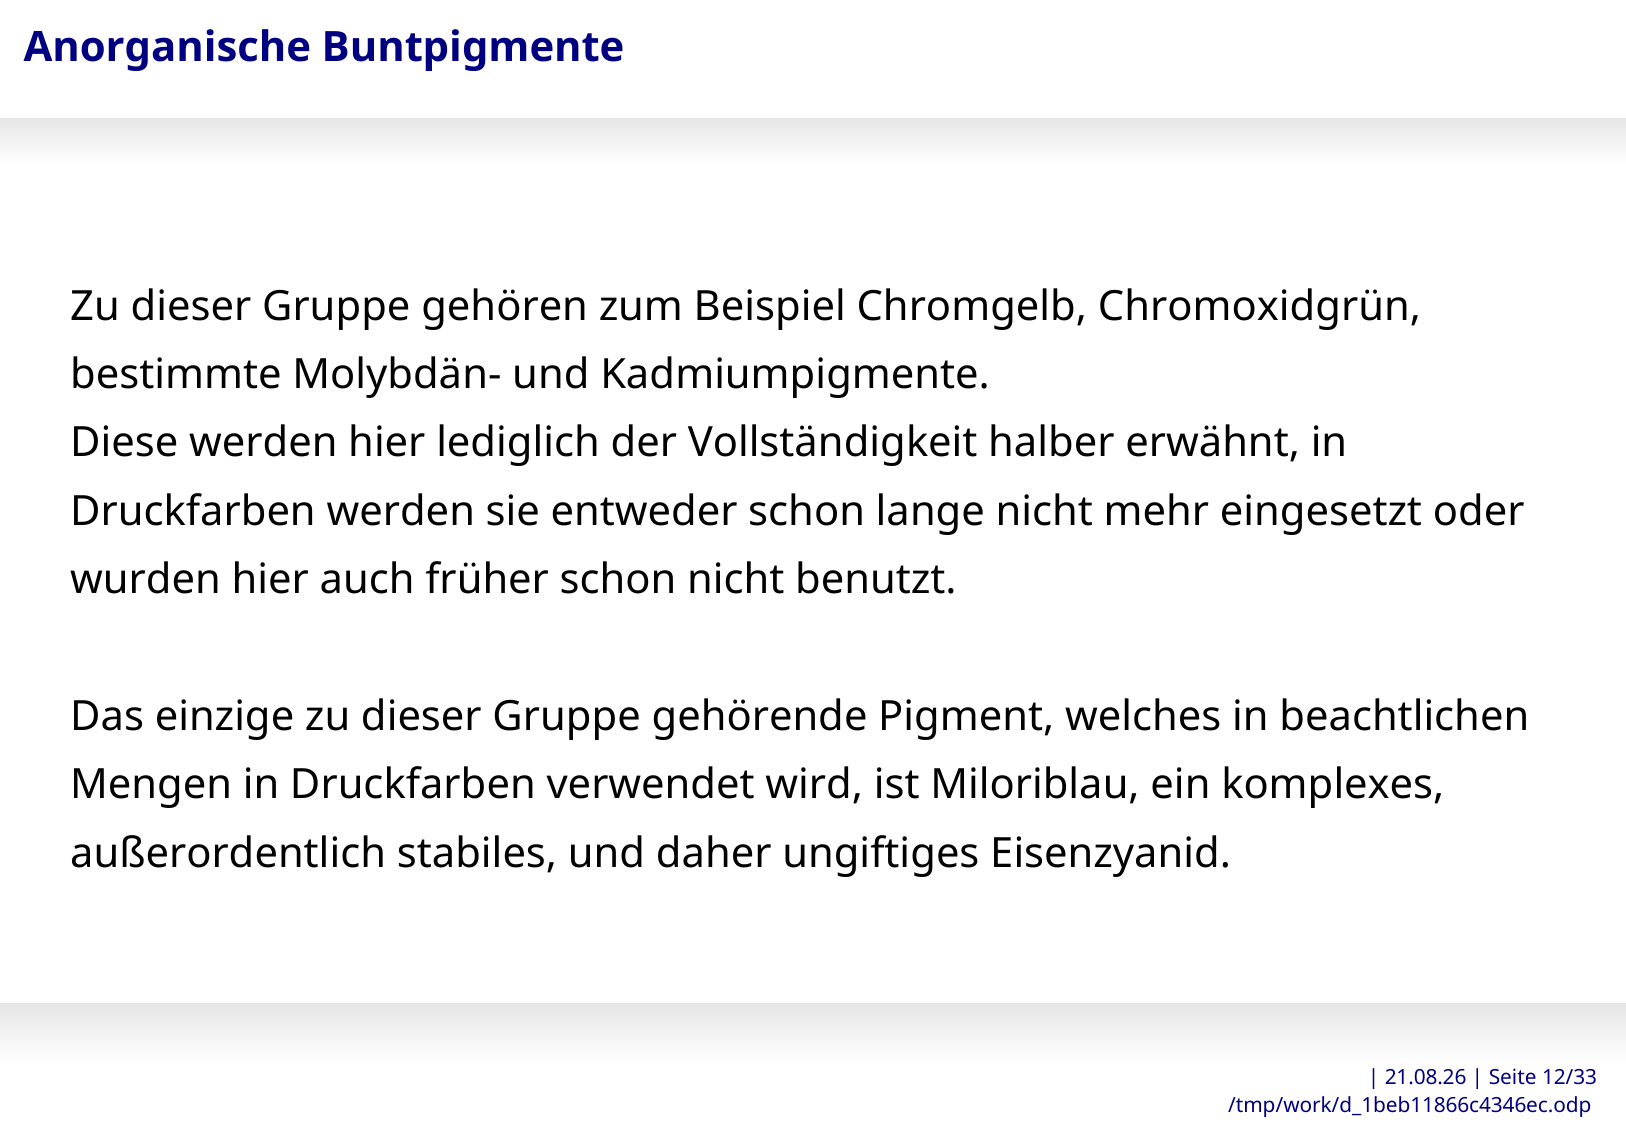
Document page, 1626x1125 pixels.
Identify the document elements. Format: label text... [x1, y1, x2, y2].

list Zu dieser Gruppe gehören zum Beispiel Chromgelb, Chromoxidgrün, bestimmte Molybdän- und Kadmiumpigmente. Diese werden hier lediglich der Vollständigkeit halber erwähnt, in Druckfarben werden sie entweder schon lange nicht mehr eingesetzt oder wurden hier auch früher schon nicht benutzt. Das einzige zu dieser Gruppe gehörende Pigment, welches in beachtlichen Mengen in Druckfarben verwendet wird, ist Miloriblau, ein komplexes, außerordentlich stabiles, und daher ungiftiges Eisenzyanid. [23, 263, 1588, 989]
title Anorganische Buntpigmente [23, 5, 1600, 154]
